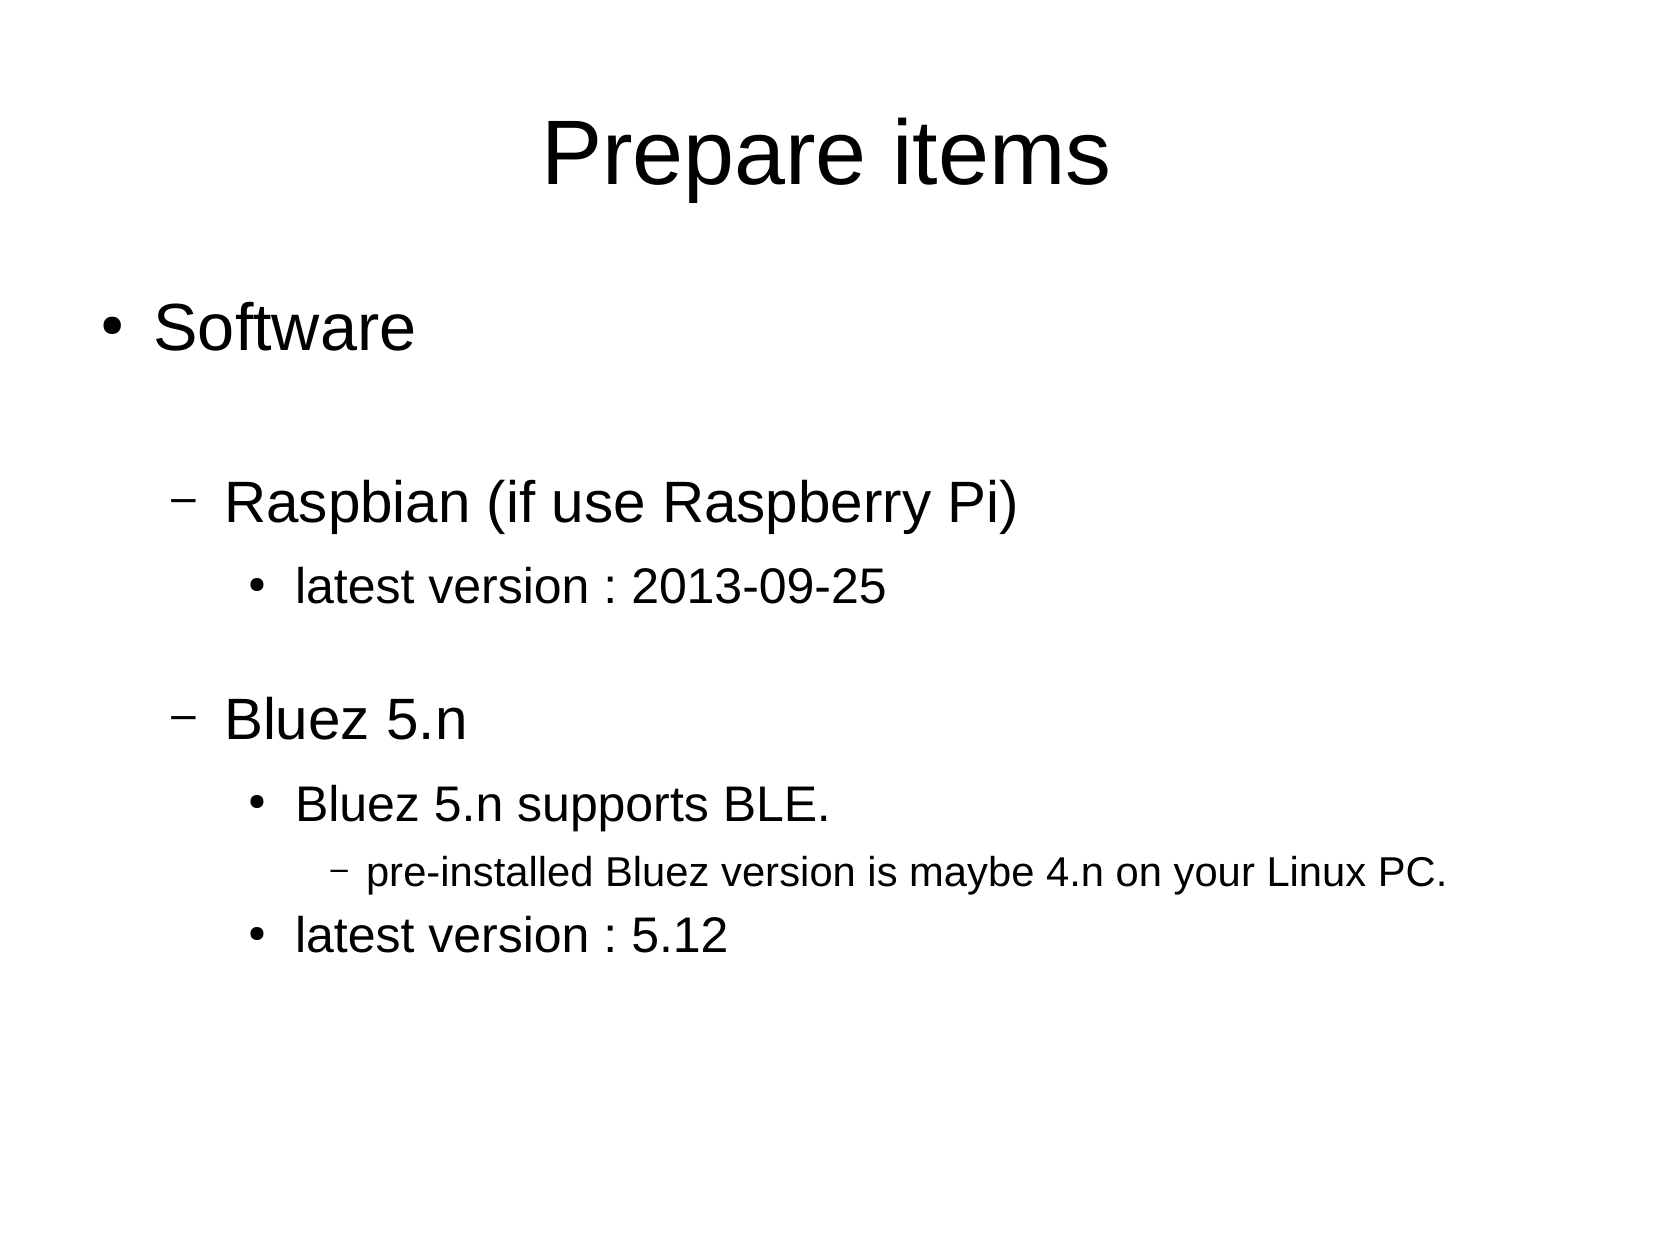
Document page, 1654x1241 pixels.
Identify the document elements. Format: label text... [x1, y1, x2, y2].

title Prepare items [82, 49, 1571, 257]
list Software Raspbian (if use Raspberry Pi) latest version : 2013-09-25 Bluez 5.n Bluez 5.n supports BLE. pre-installed Bluez version is maybe 4.n on your Linux PC. latest version : 5.12 [82, 290, 1538, 1170]
